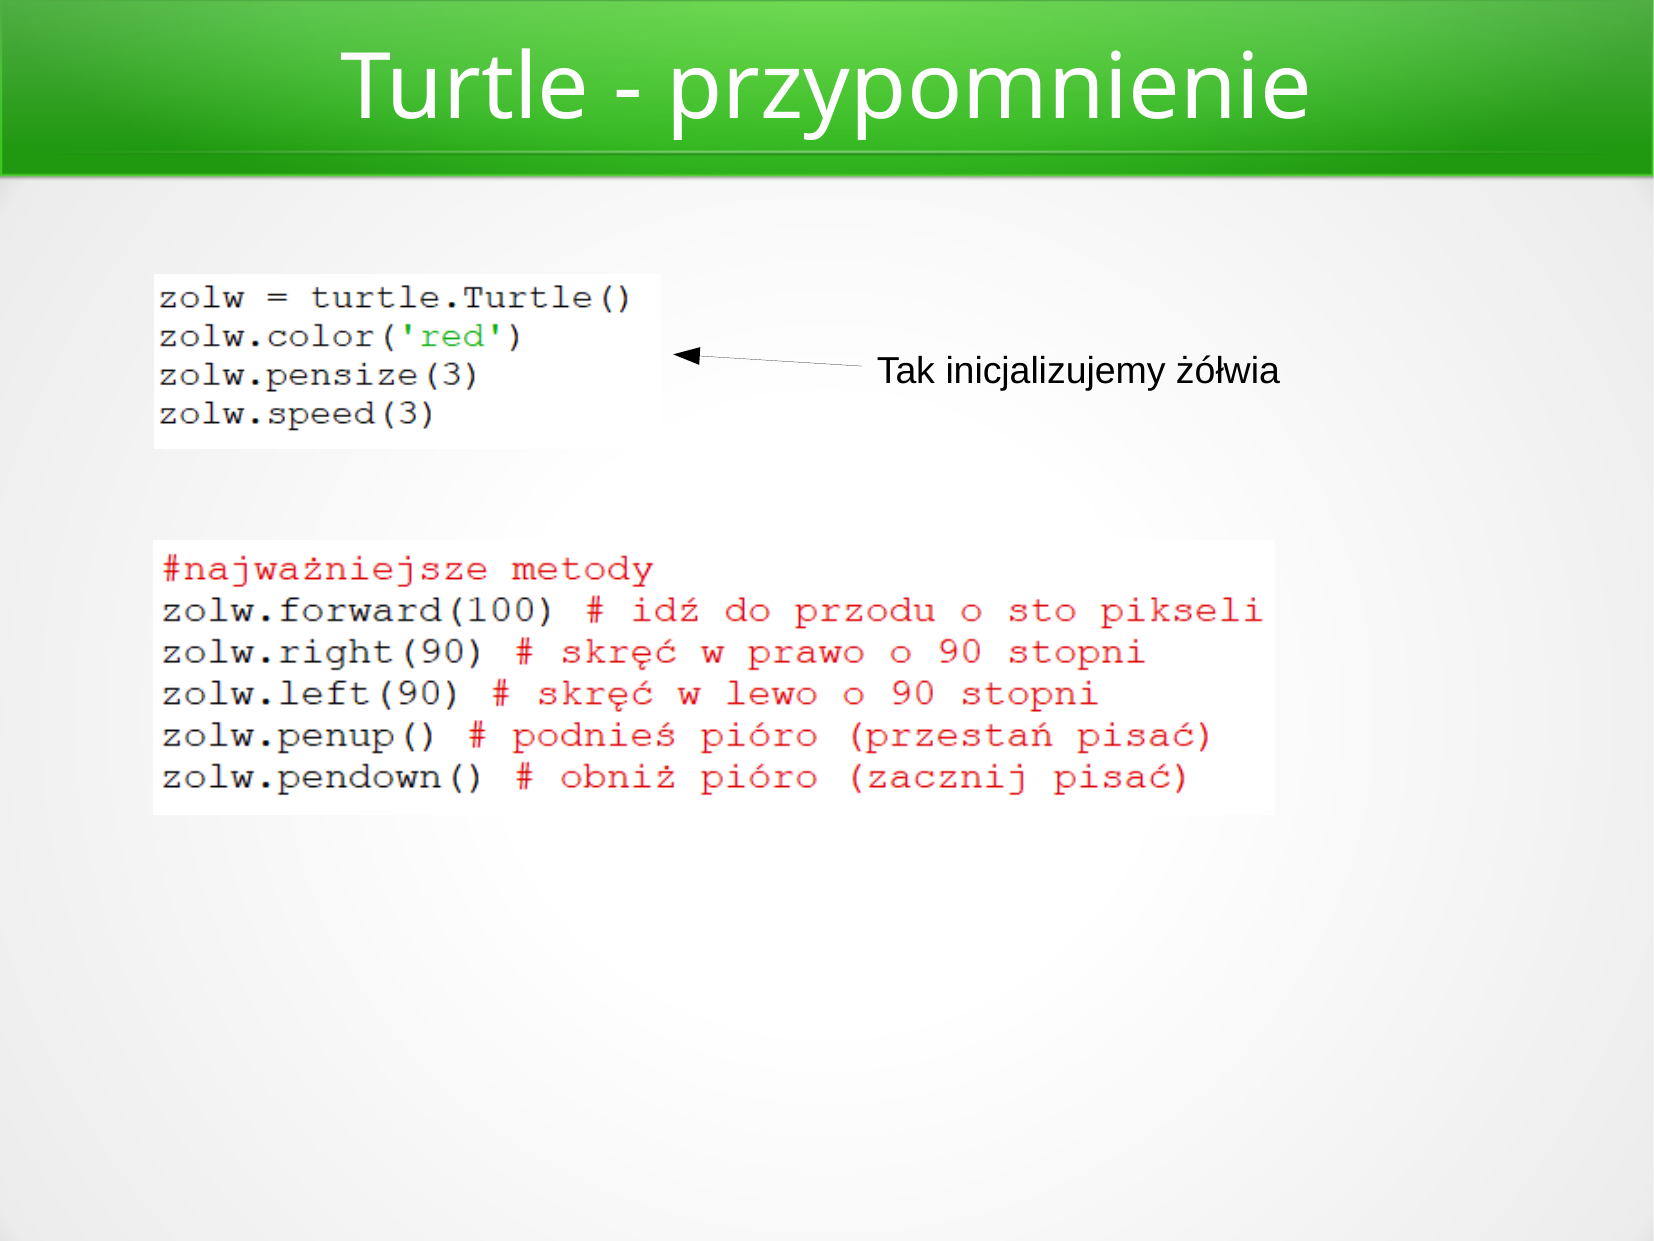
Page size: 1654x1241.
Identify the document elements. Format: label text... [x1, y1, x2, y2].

title Turtle - przypomnienie [82, 11, 1571, 154]
text_box Tak inicjalizujemy żółwia [862, 342, 1295, 400]
picture [0, 0, 1654, 1241]
